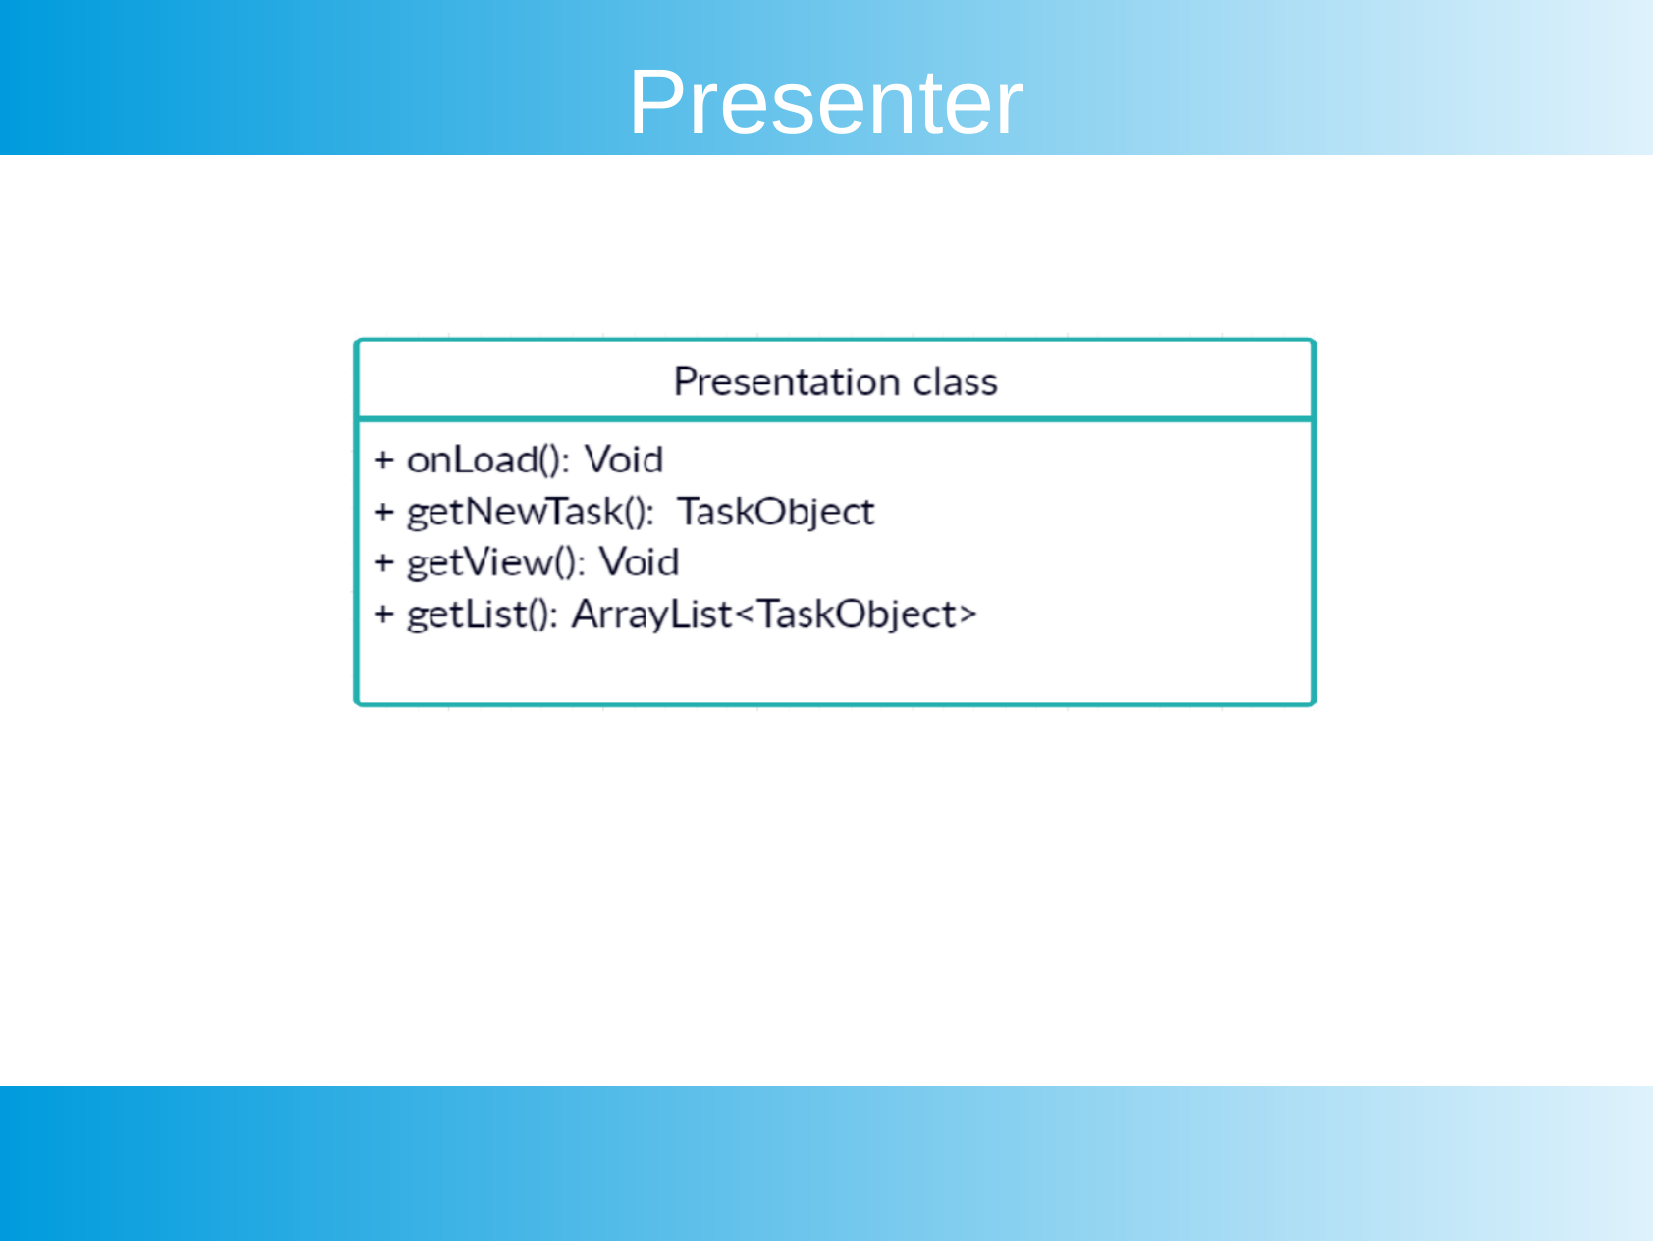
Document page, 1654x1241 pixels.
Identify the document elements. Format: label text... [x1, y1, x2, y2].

picture [343, 328, 1336, 721]
title Presenter [82, 49, 1571, 155]
